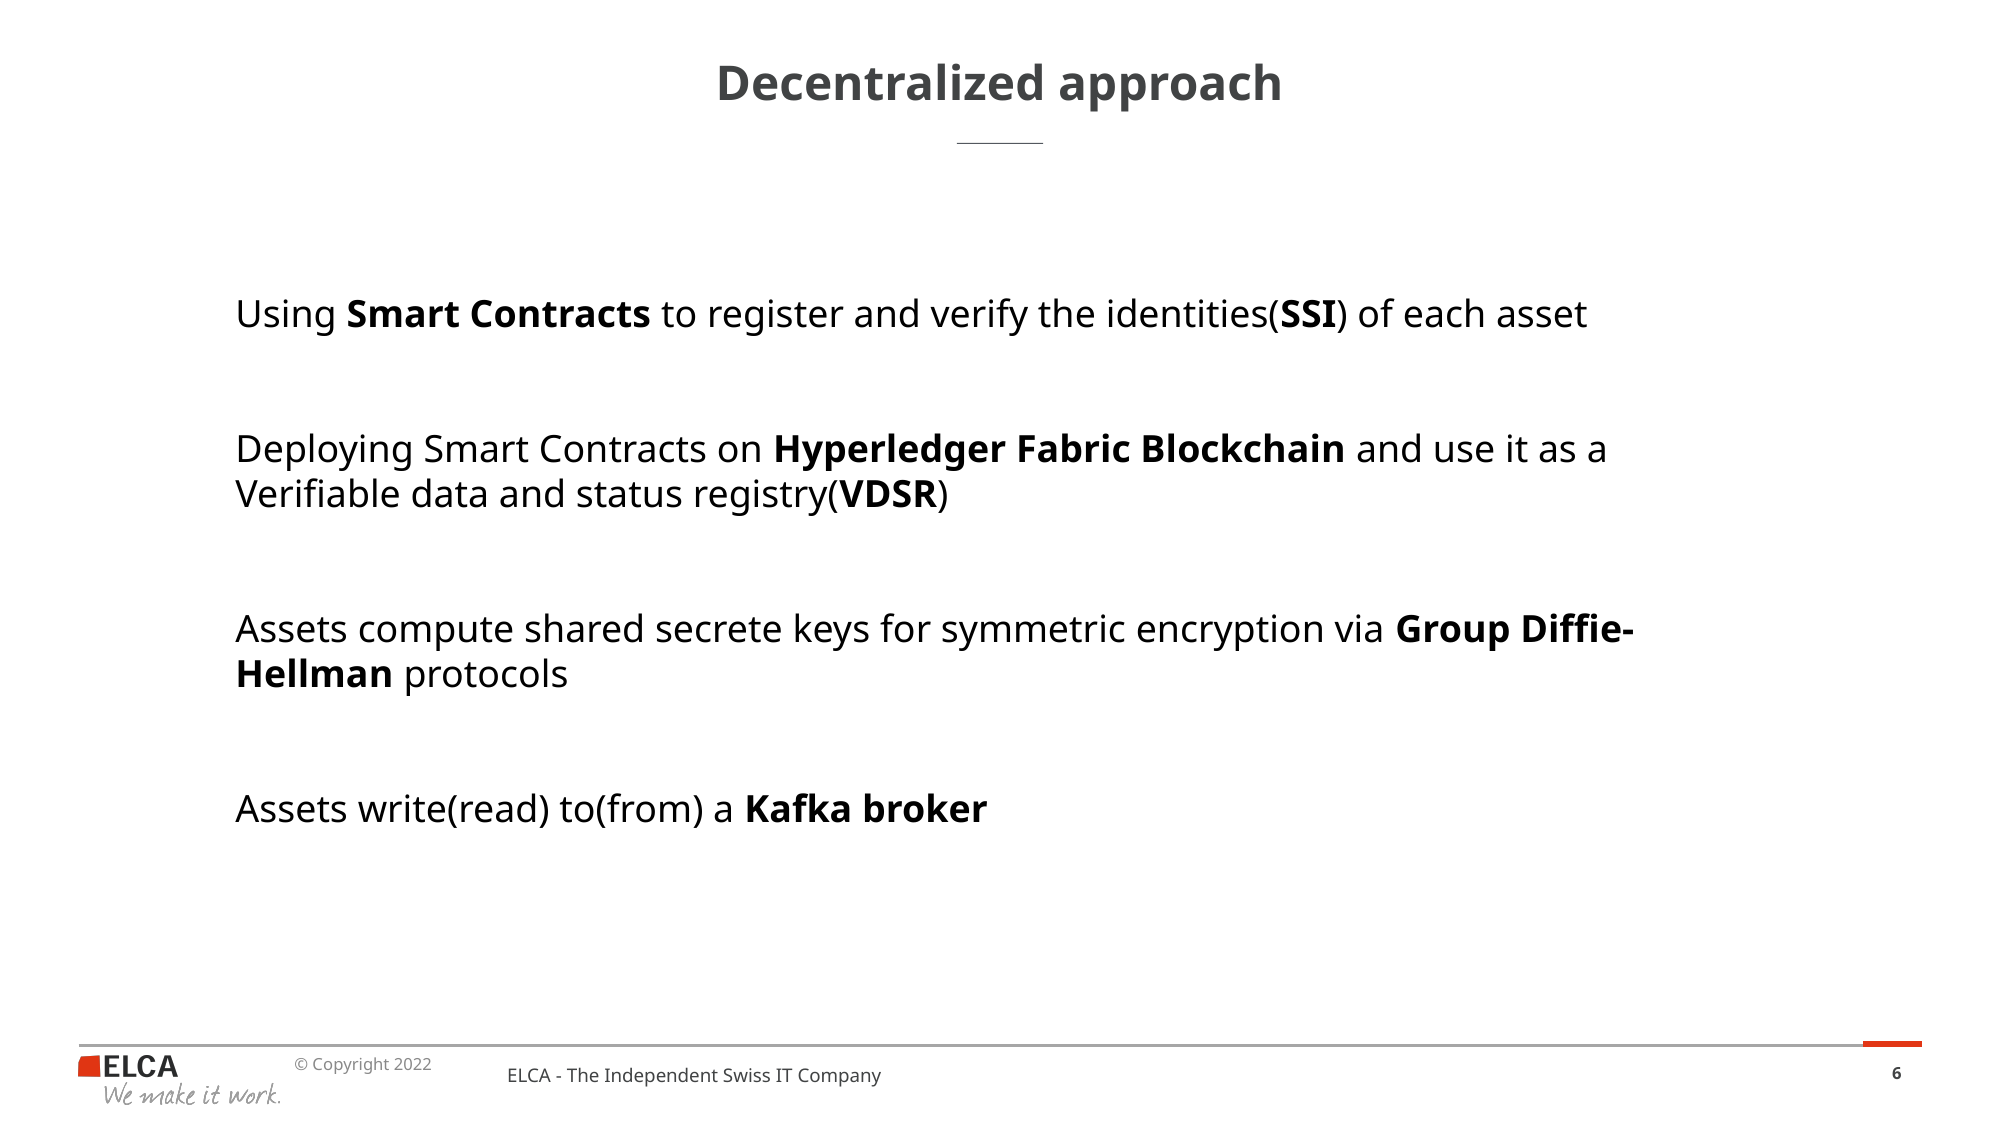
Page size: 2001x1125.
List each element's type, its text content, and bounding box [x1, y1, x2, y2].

text_box ELCA - The Independent Swiss IT Company [492, 1045, 1860, 1105]
text_box ‹#› [1860, 1045, 1934, 1105]
text_box Using Smart Contracts to register and verify the identities(SSI) of each asset Deploying Smart Contracts on Hyperledger Fabric Blockchain and use it as a Verifiable data and status registry(VDSR) Assets compute shared secrete keys for symmetric encryption via Group Diffie-Hellman protocols Assets write(read) to(from) a Kafka broker [220, 282, 1780, 843]
title Decentralized approach [93, 51, 1907, 144]
